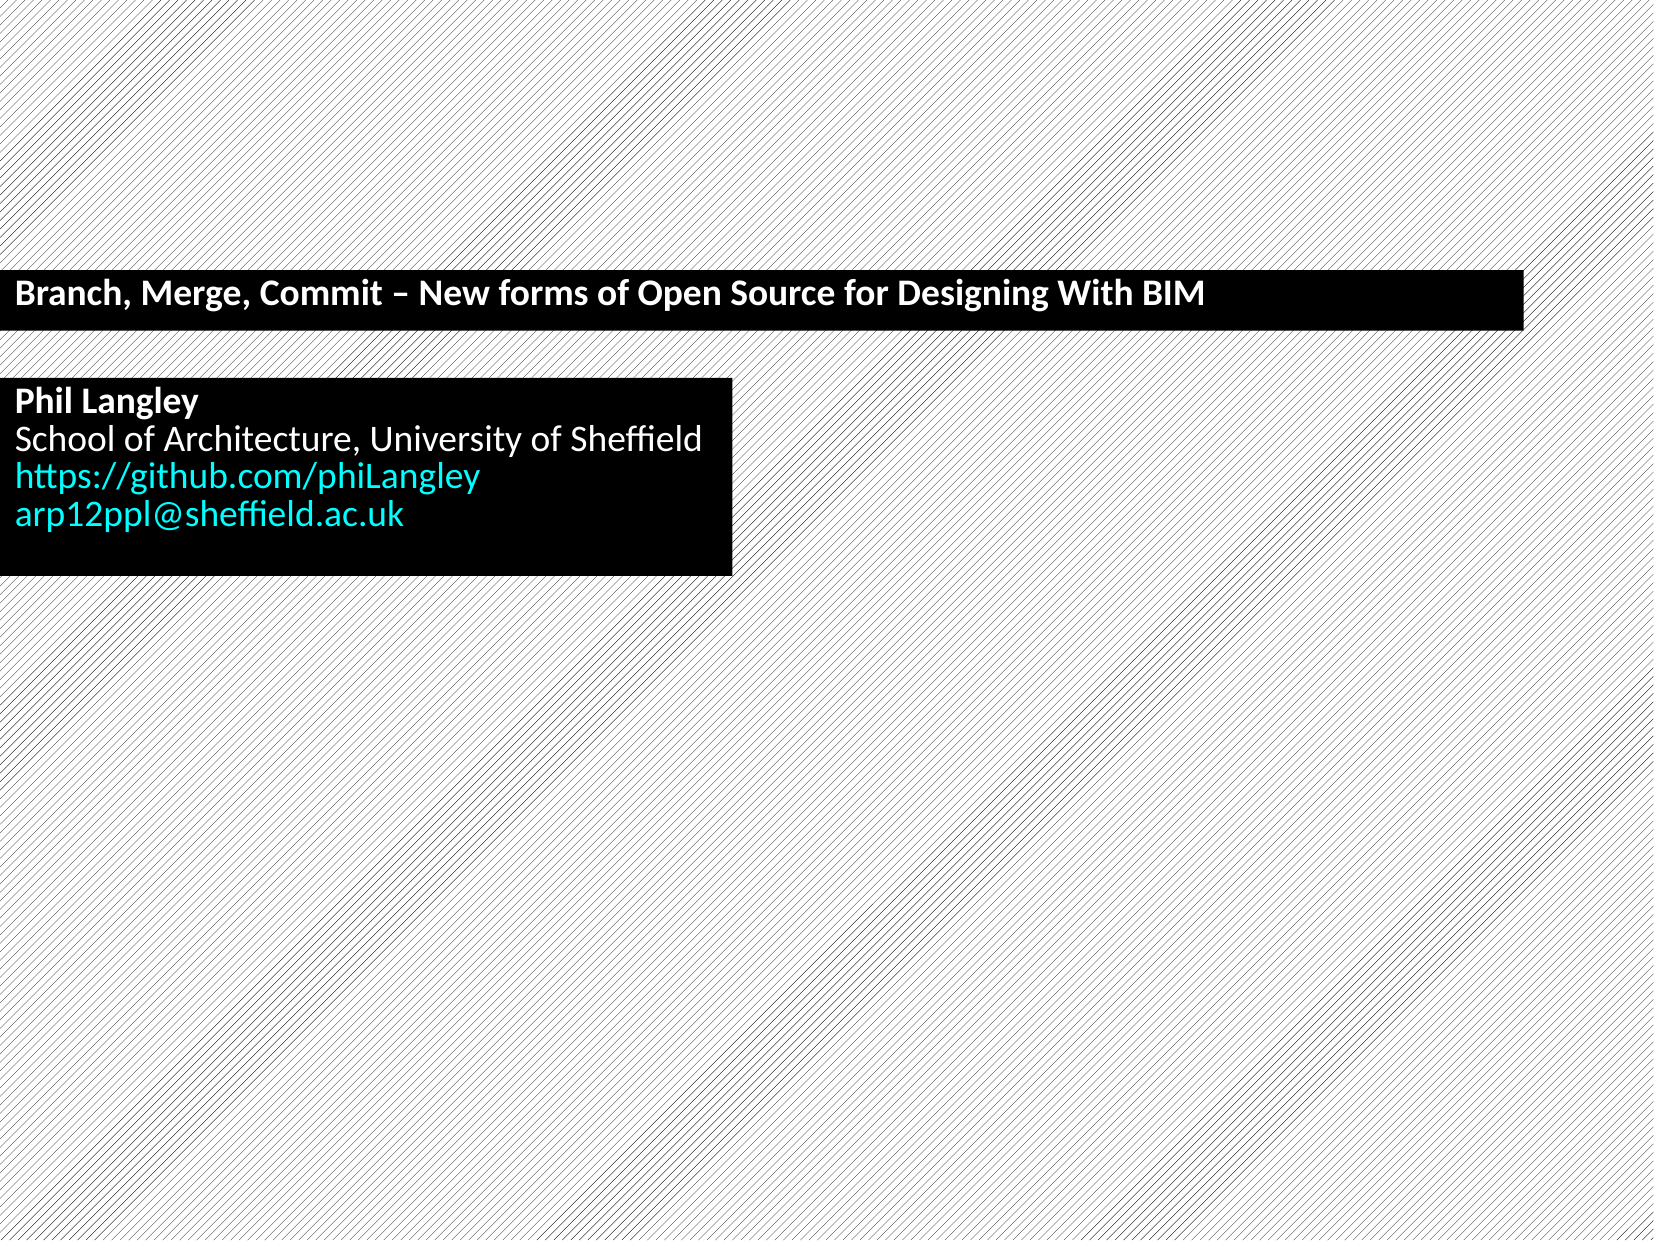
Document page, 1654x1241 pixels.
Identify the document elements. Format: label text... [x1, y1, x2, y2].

text_box Phil Langley School of Architecture, University of Sheffield https://github.com/phiLangley arp12ppl@sheffield.ac.uk [0, 377, 733, 576]
text_box Branch, Merge, Commit – New forms of Open Source for Designing With BIM [0, 270, 1524, 331]
